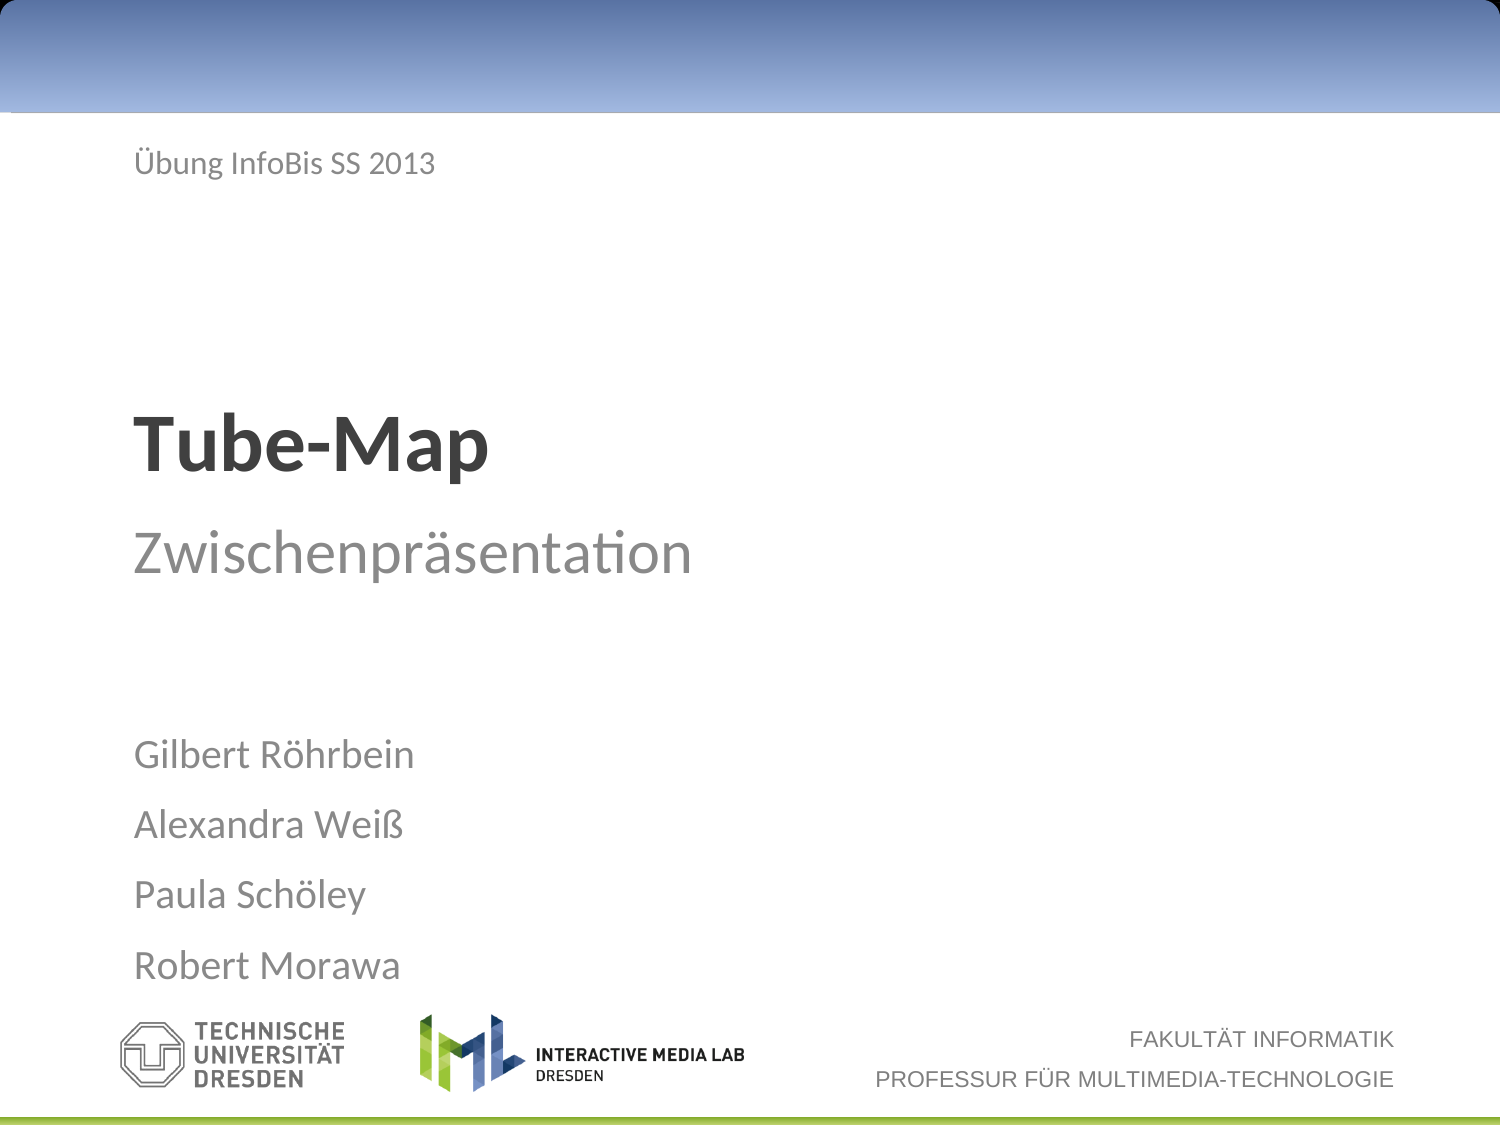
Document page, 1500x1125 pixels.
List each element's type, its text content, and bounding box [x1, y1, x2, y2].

picture [410, 999, 752, 1098]
text_box Übung InfoBis SS 2013 [119, 134, 1395, 194]
text_box Tube-Map [119, 369, 1394, 496]
text_box Gilbert Röhrbein Alexandra Weiß Paula Schöley Robert Morawa [119, 711, 1394, 958]
text_box Zwischenpräsentation [119, 520, 1394, 698]
